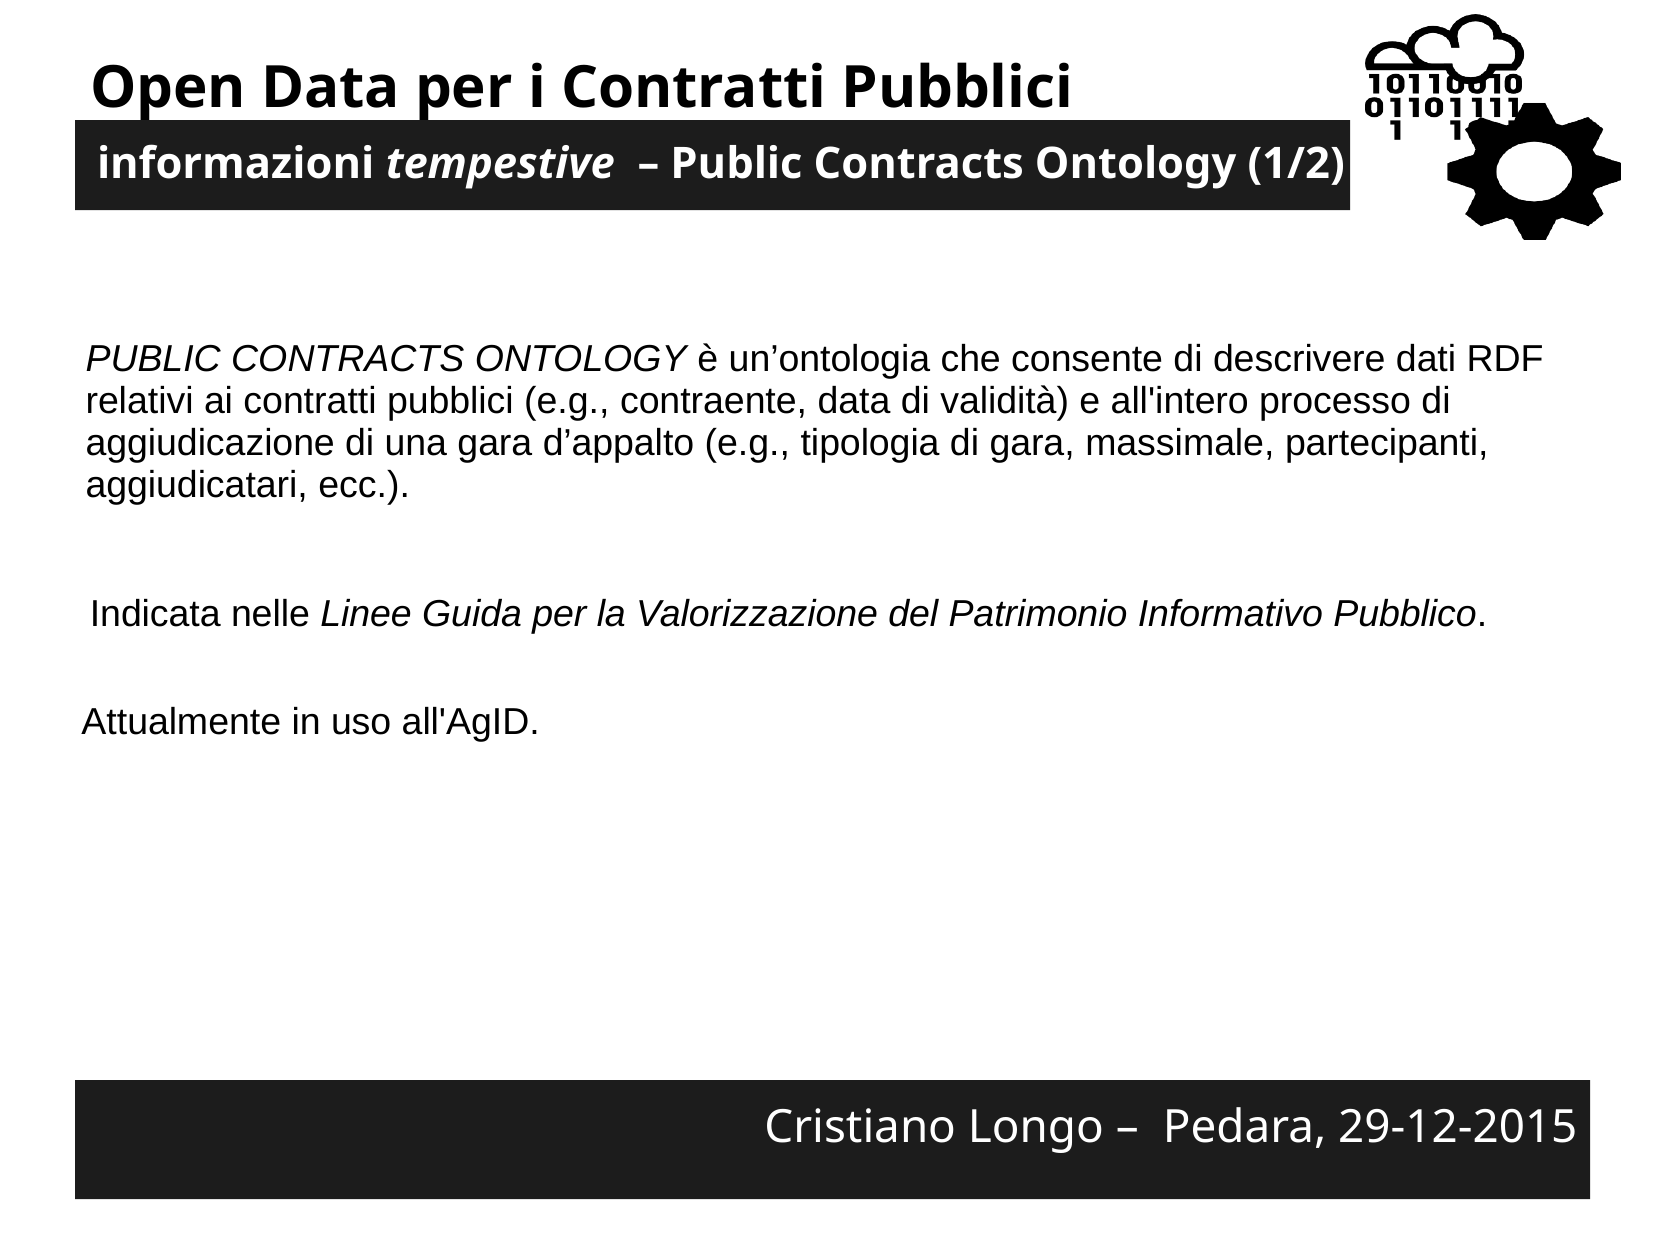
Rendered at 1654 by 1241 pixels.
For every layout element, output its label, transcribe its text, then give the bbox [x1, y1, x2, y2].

text_box Attualmente in uso all'AgID. [66, 693, 556, 751]
list Open Data per i Contratti Pubblici [75, 45, 1325, 120]
text_box Indicata nelle Linee Guida per la Valorizzazione del Patrimonio Informativo Pubblico. [75, 585, 1503, 642]
list informazioni tempestive – Public Contracts Ontology (1/2) [75, 120, 1351, 211]
picture [1365, 14, 1621, 241]
list Cristiano Longo – Pedara, 29-12-2015 [75, 1080, 1591, 1200]
text_box PUBLIC CONTRACTS ONTOLOGY è un’ontologia che consente di descrivere dati RDF relativi ai contratti pubblici (e.g., contraente, data di validità) e all'intero processo di aggiudicazione di una gara d’appalto (e.g., tipologia di gara, massimale, partecipanti, aggiudicatari, ecc.). [70, 330, 1559, 513]
